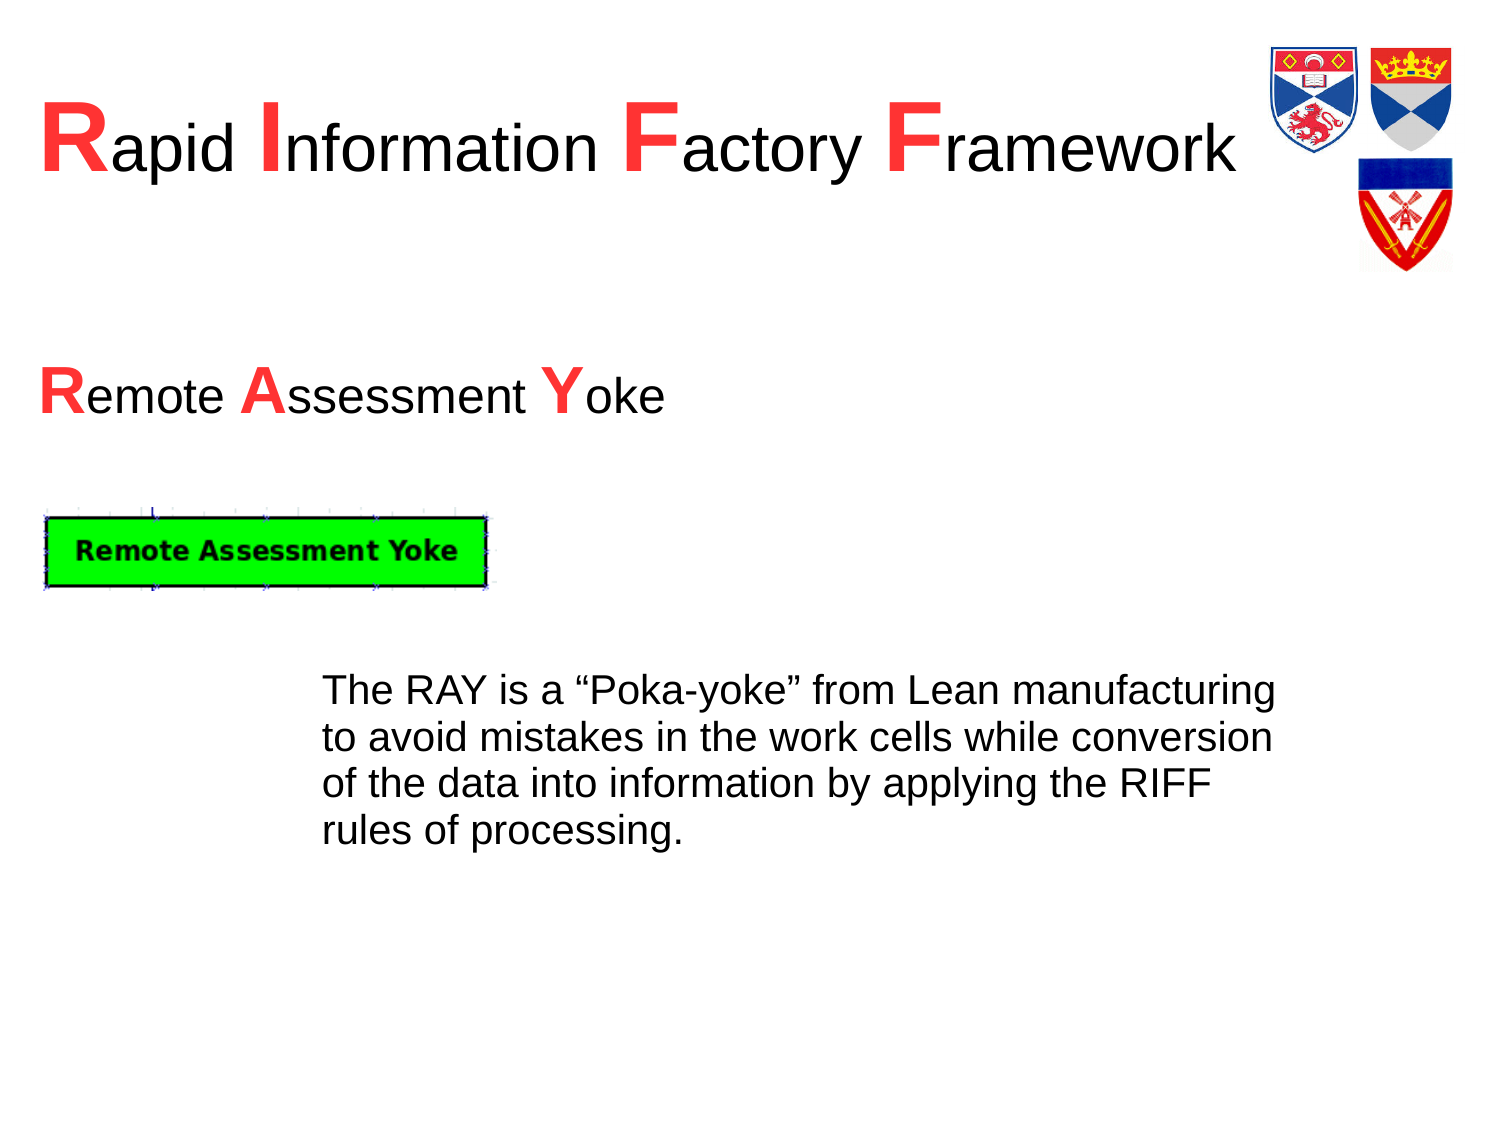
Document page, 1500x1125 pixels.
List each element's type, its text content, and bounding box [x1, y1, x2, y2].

text_box Remote Assessment Yoke [23, 345, 1458, 438]
text_box The RAY is a “Poka-yoke” from Lean manufacturing to avoid mistakes in the work cells while conversion of the data into information by applying the RIFF rules of processing. [307, 659, 1300, 910]
picture [1268, 45, 1465, 154]
text_box Rapid Information Factory Framework [23, 73, 1269, 201]
picture [42, 507, 497, 591]
picture [1358, 158, 1453, 272]
